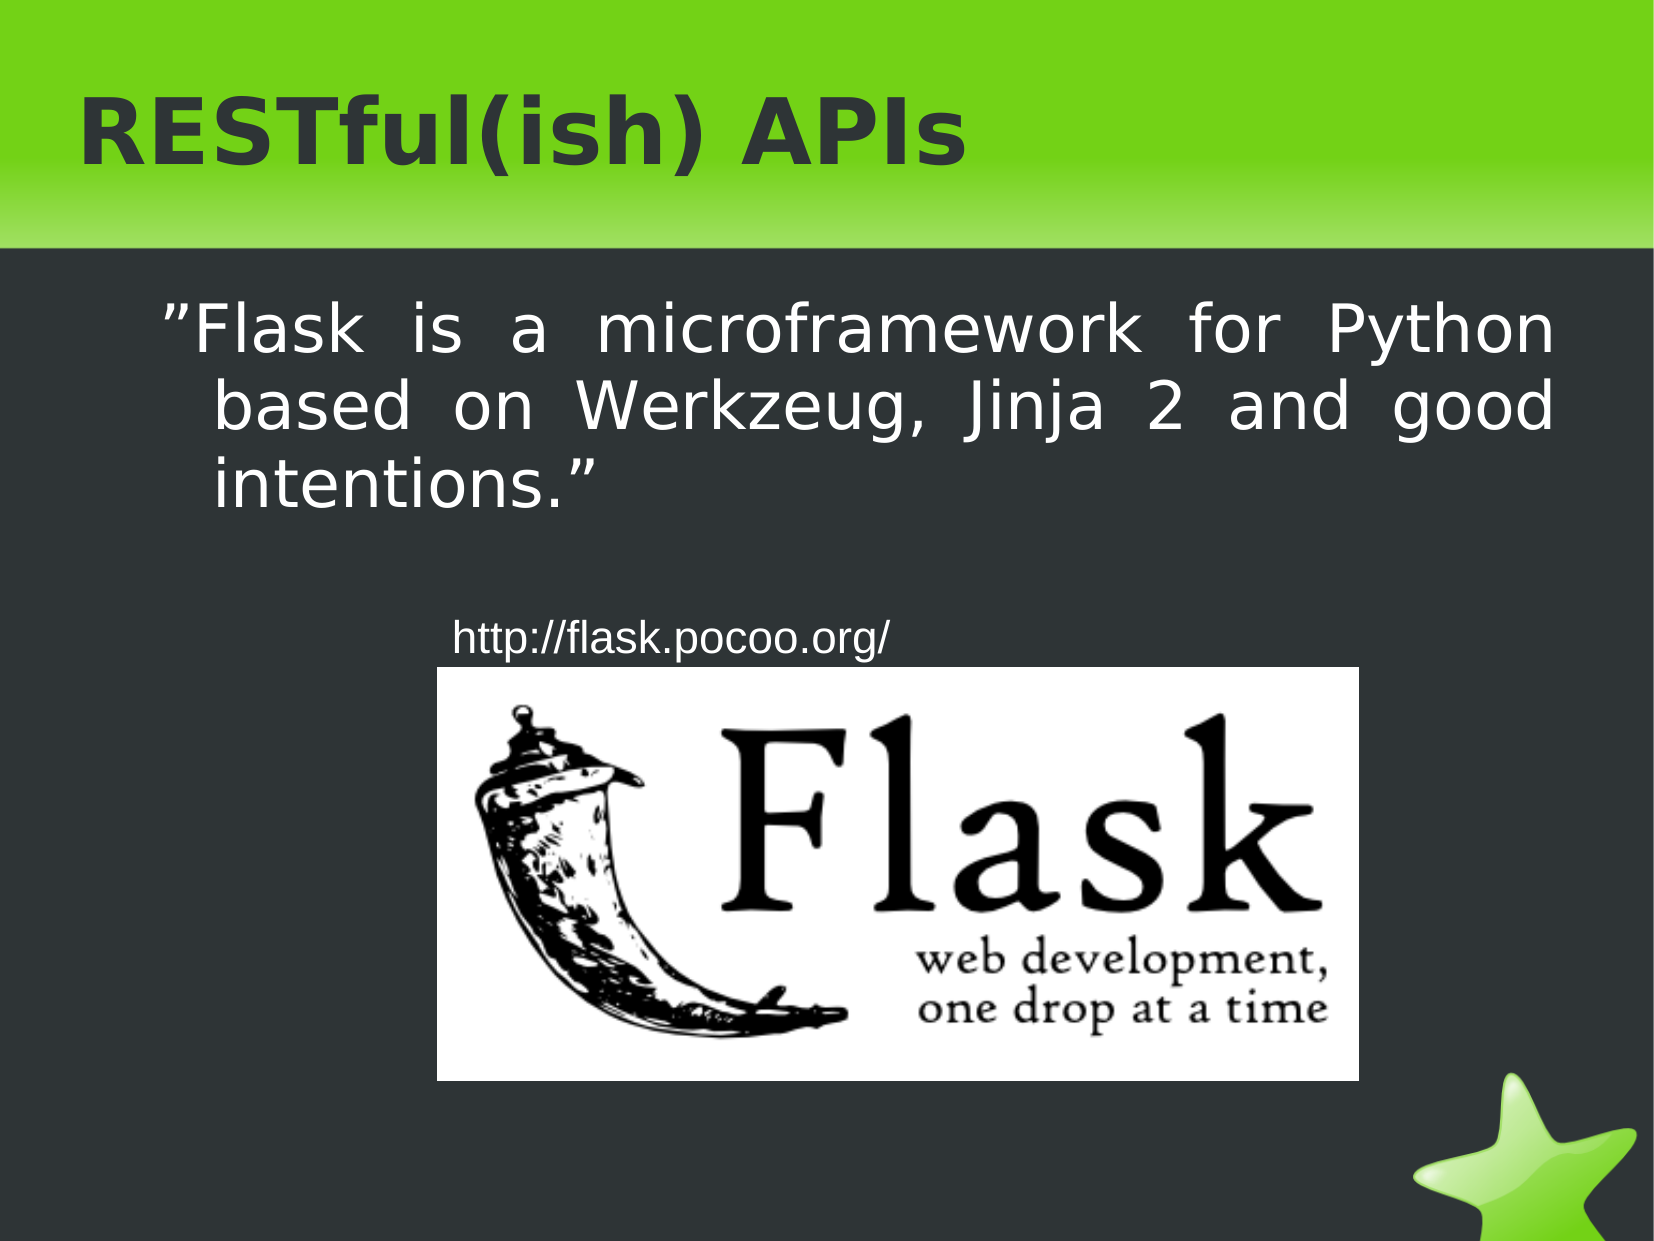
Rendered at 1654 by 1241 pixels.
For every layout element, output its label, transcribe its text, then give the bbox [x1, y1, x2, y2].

picture [0, 0, 1654, 1241]
text_box http://flask.pocoo.org/ [437, 604, 906, 671]
list ”Flask is a microframework for Python based on Werkzeug, Jinja 2 and good intentions.” [70, 290, 1559, 1182]
title RESTful(ish) APIs [76, 29, 1565, 237]
